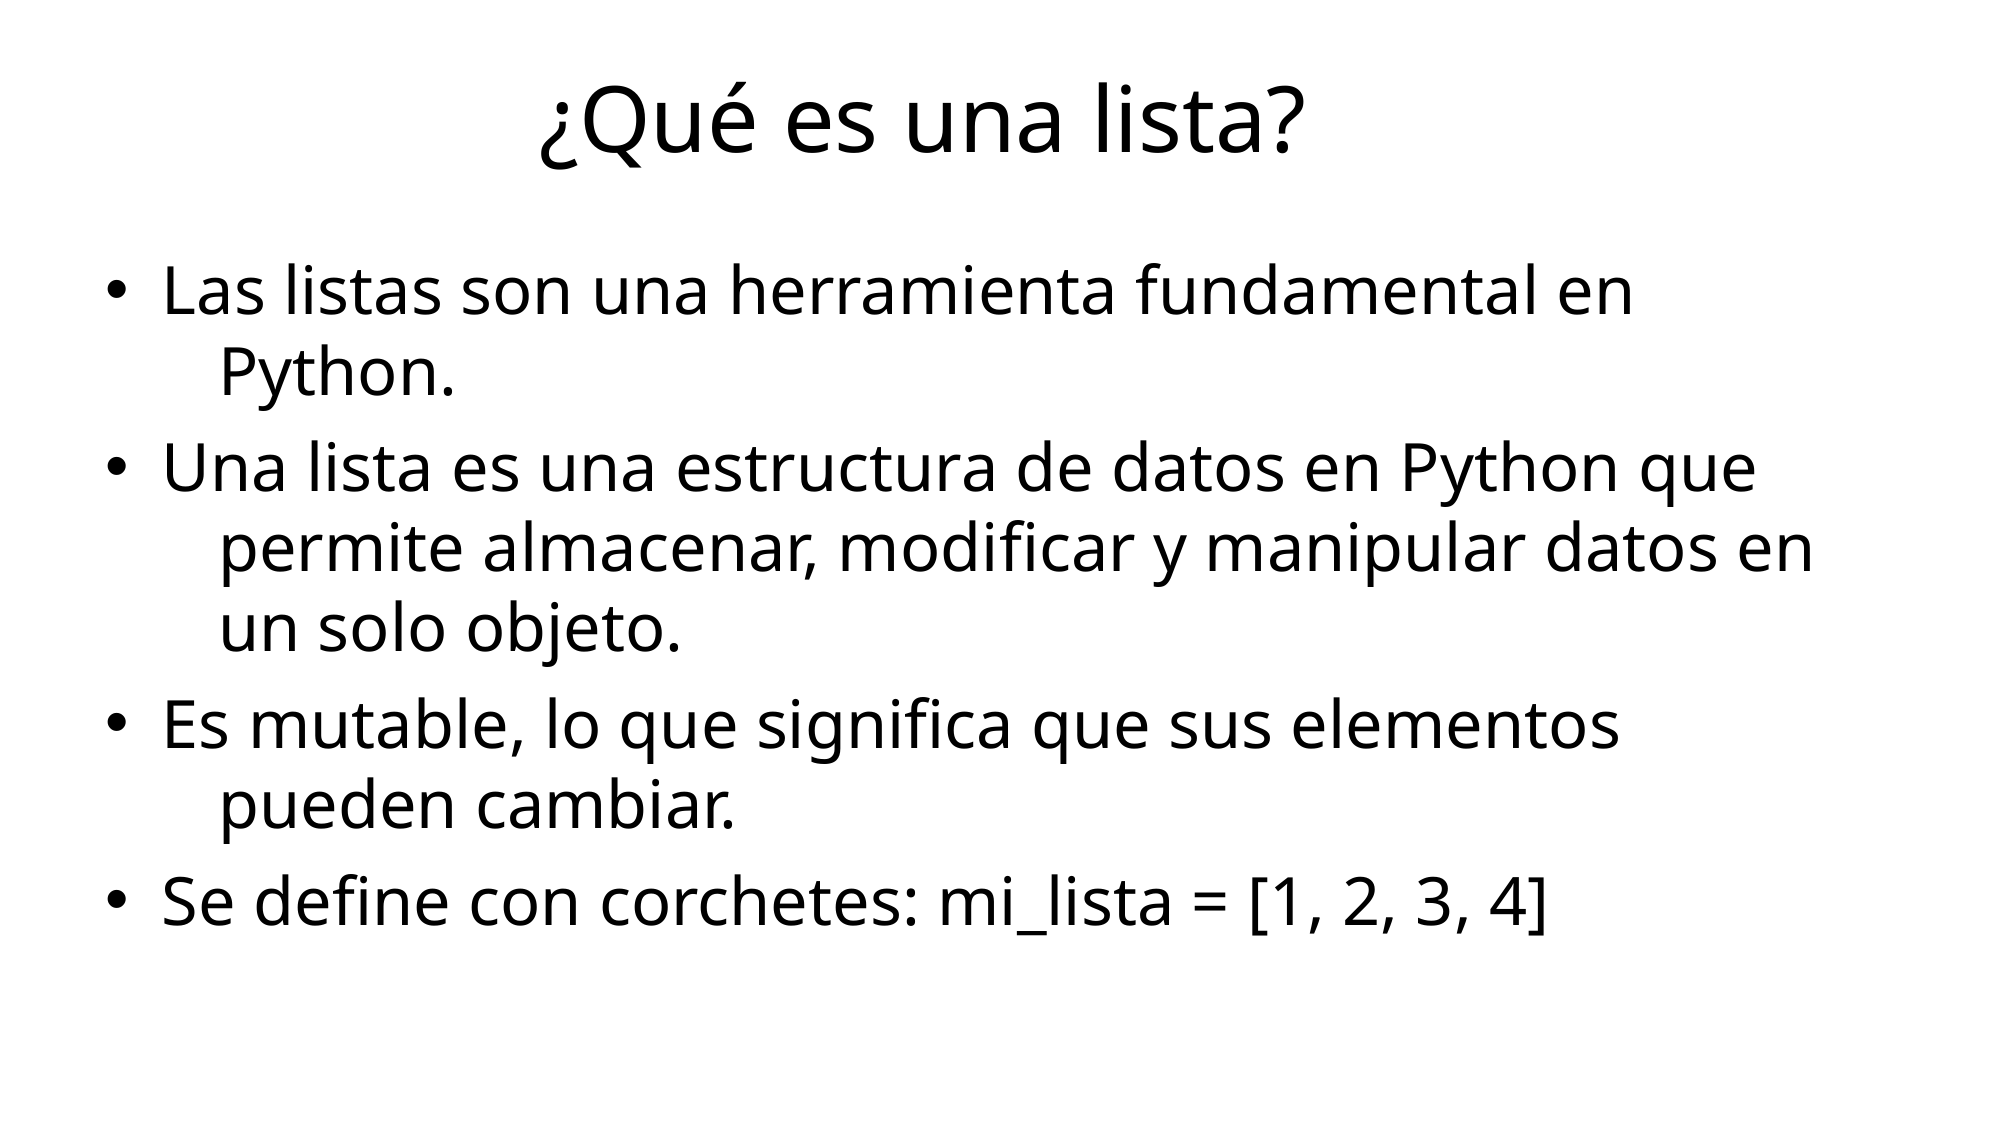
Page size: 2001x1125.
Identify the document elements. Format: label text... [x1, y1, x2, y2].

text_box Las listas son una herramienta fundamental en Python. Una lista es una estructura de datos en Python que permite almacenar, modificar y manipular datos en un solo objeto. Es mutable, lo que significa que sus elementos pueden cambiar. Se define con corchetes: mi_lista = [1, 2, 3, 4] [91, 241, 1880, 983]
text_box ¿Qué es una lista? [248, 22, 1599, 209]
